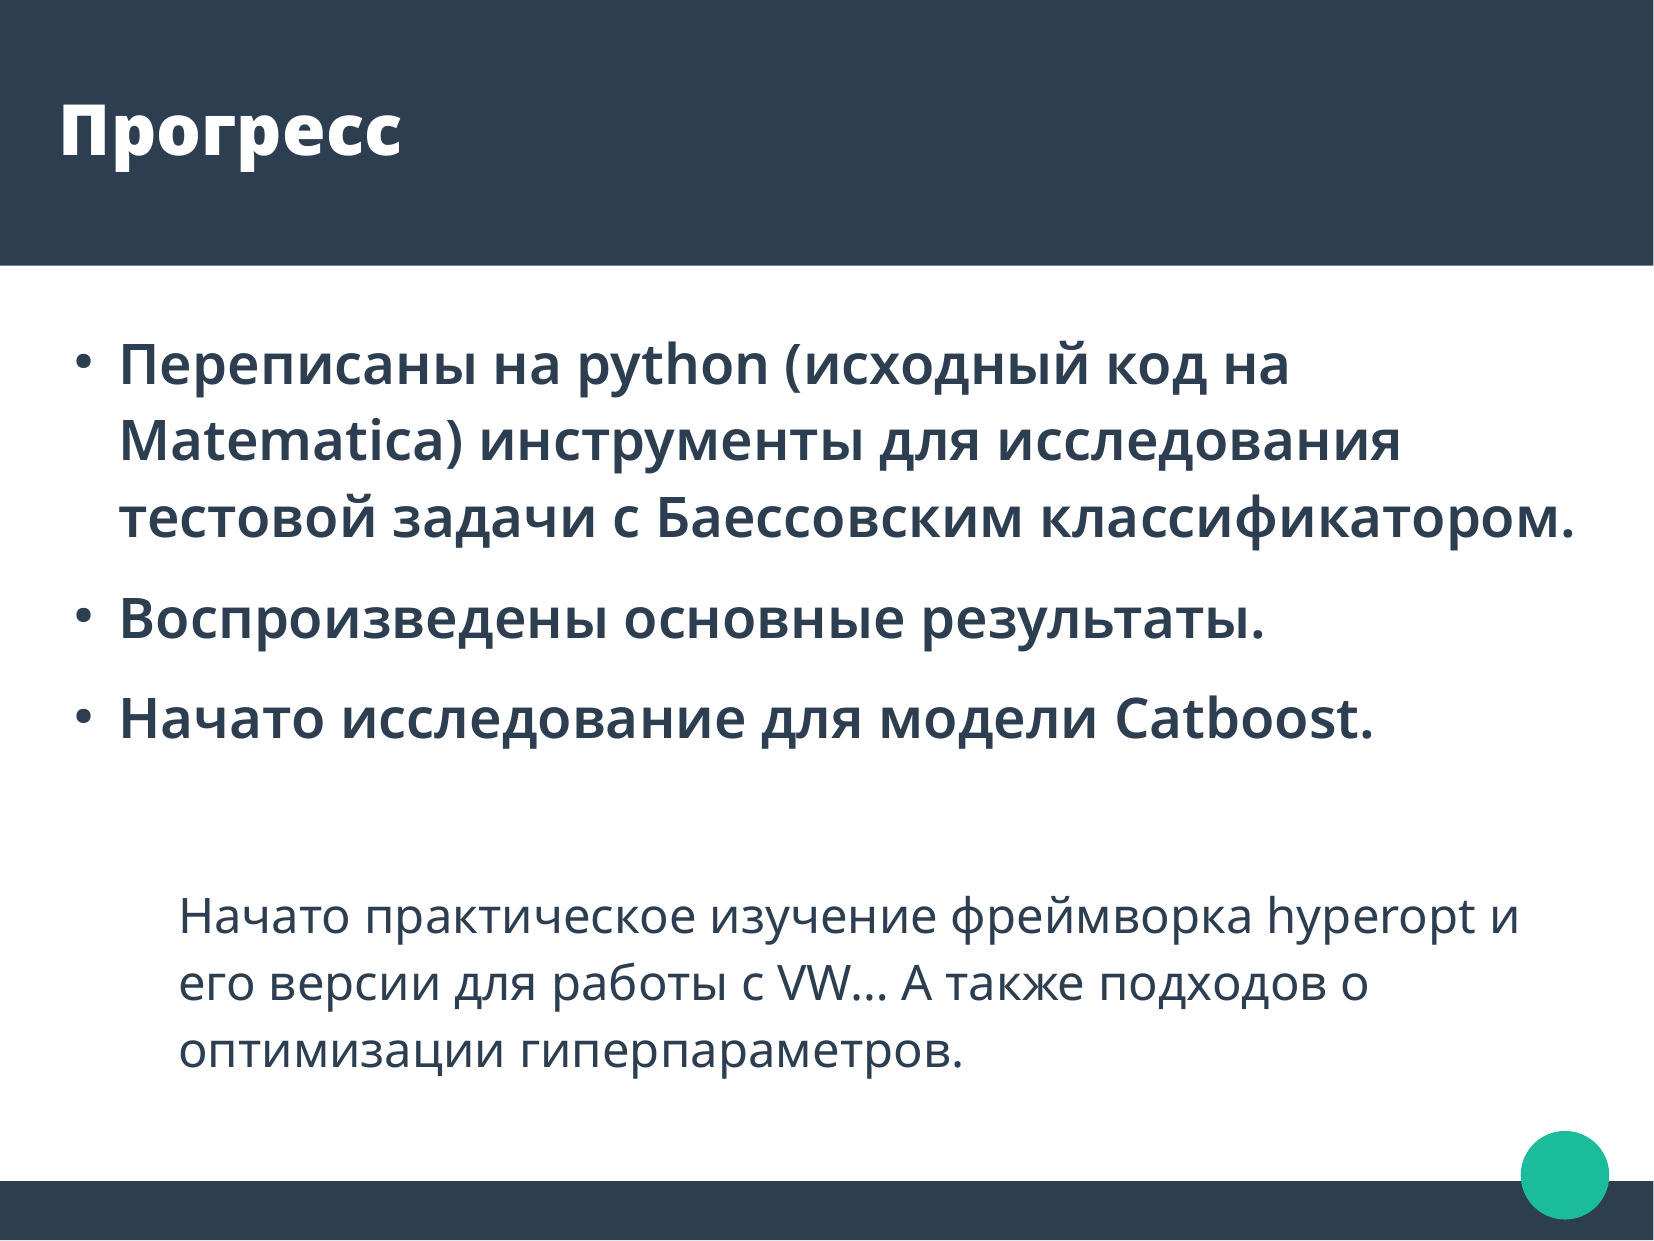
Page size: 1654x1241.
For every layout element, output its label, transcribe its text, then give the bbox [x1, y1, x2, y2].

title Прогресс [59, 49, 1595, 207]
list Переписаны на python (исходный код на Matematica) инструменты для исследования тестовой задачи с Баессовским классификатором. Воспроизведены основные результаты. Начато исследование для модели Catboost. Начато практическое изучение фреймворка hyperopt и его версии для работы с VW… А также подходов о оптимизации гиперпараметров. [59, 324, 1595, 1152]
